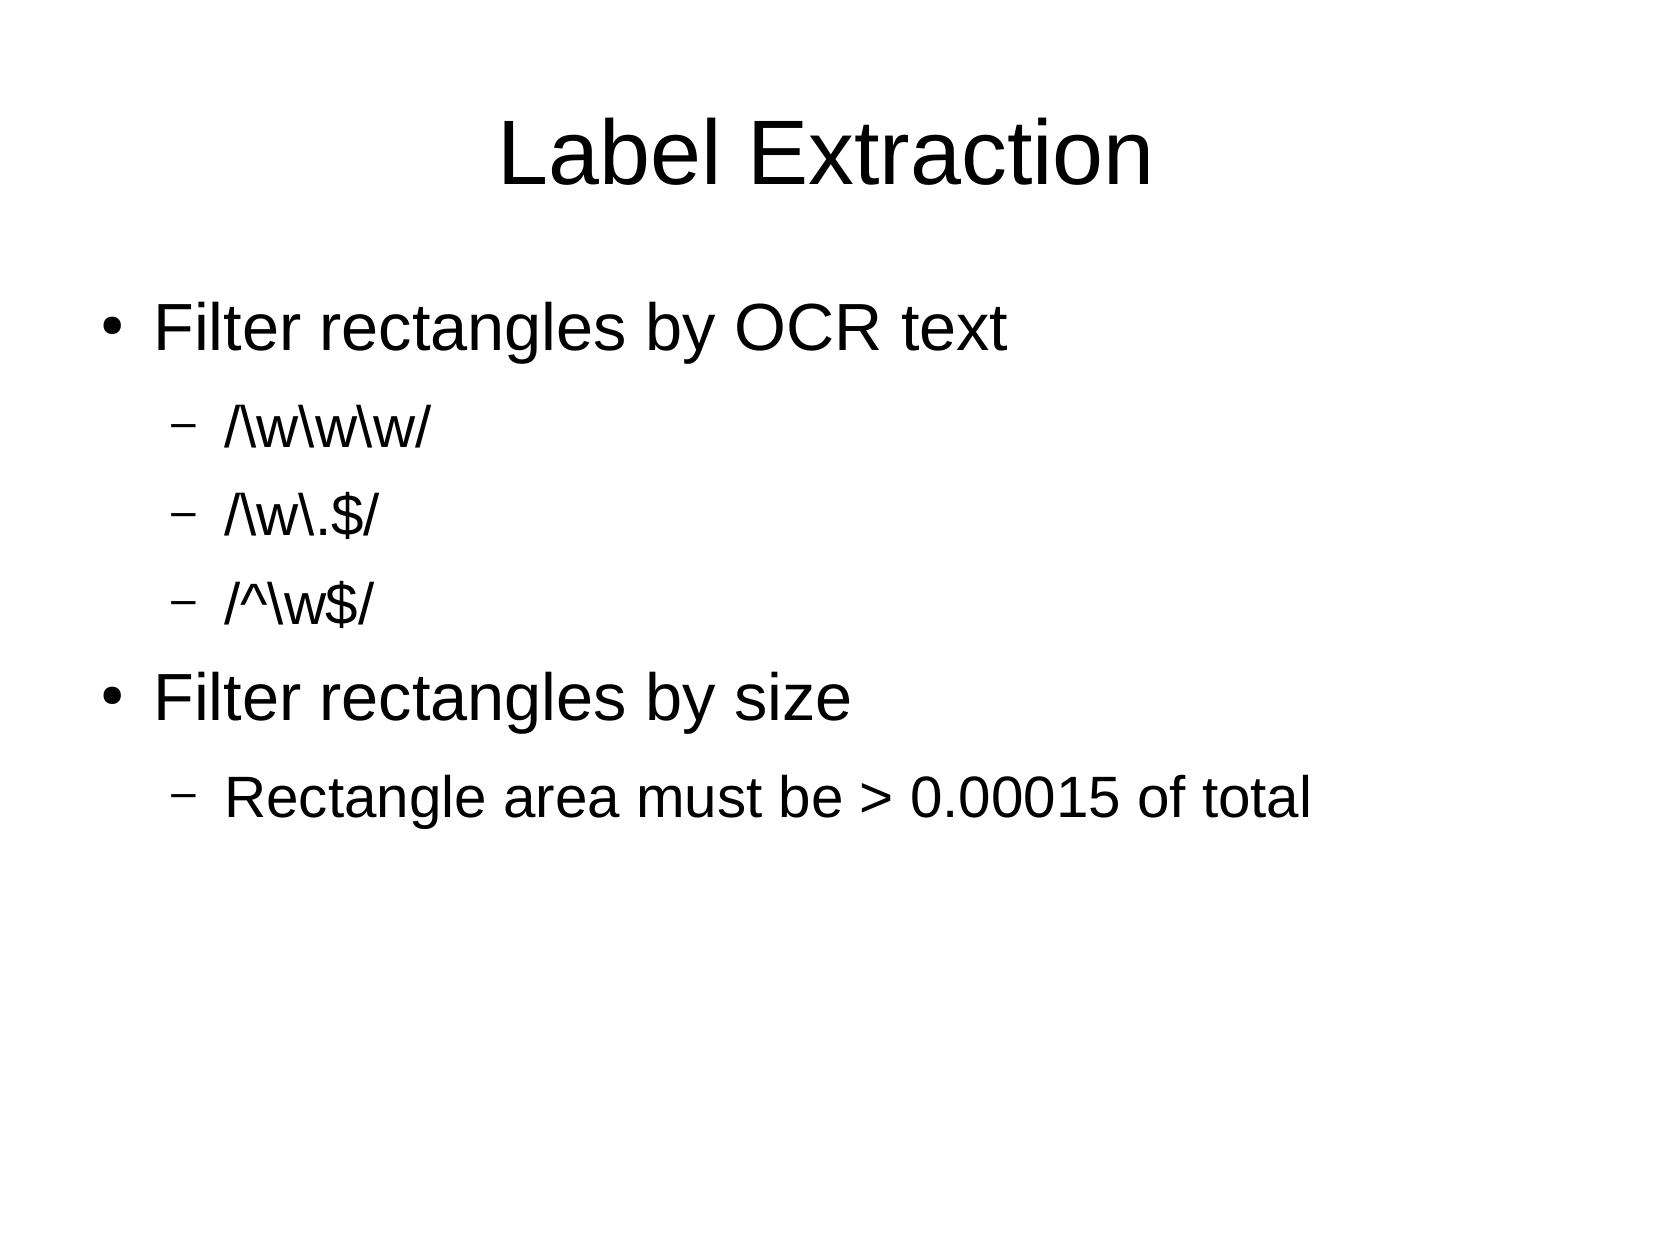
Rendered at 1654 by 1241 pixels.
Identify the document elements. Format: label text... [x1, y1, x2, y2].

list Filter rectangles by OCR text /\w\w\w/ /\w\.$/ /^\w$/ Filter rectangles by size Rectangle area must be > 0.00015 of total [82, 290, 1538, 1010]
title Label Extraction [82, 49, 1571, 257]
